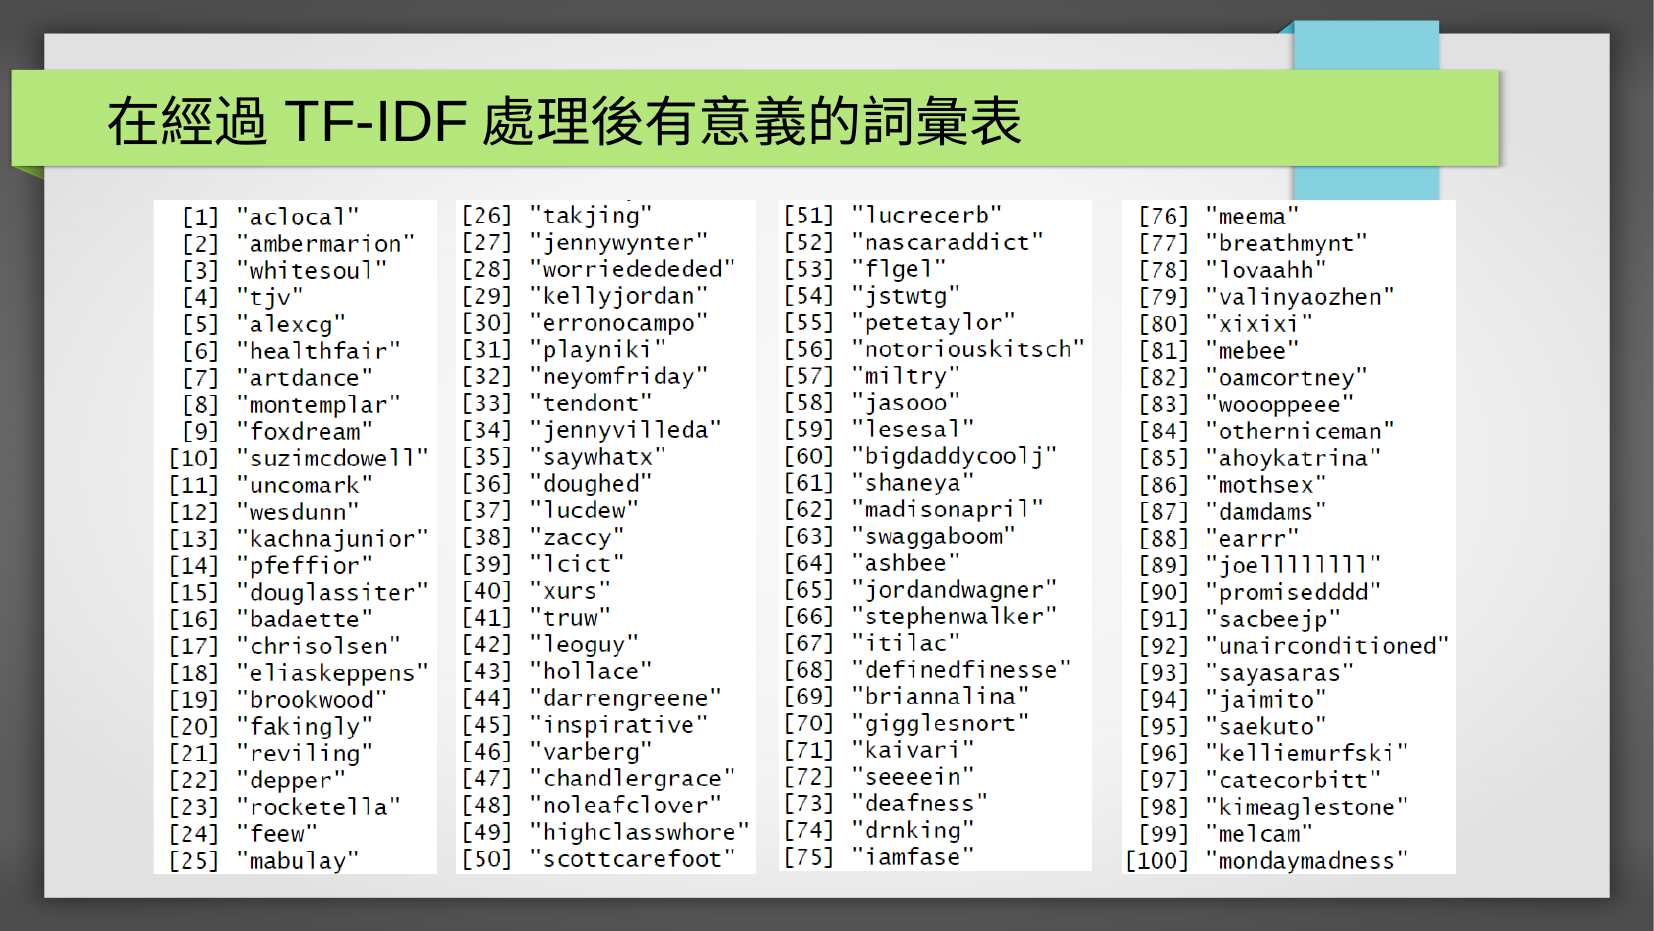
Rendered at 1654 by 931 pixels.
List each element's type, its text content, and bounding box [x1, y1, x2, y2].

picture [0, 0, 1654, 931]
title 在經過TF-IDF處理後有意義的詞彙表 [106, 70, 1501, 166]
